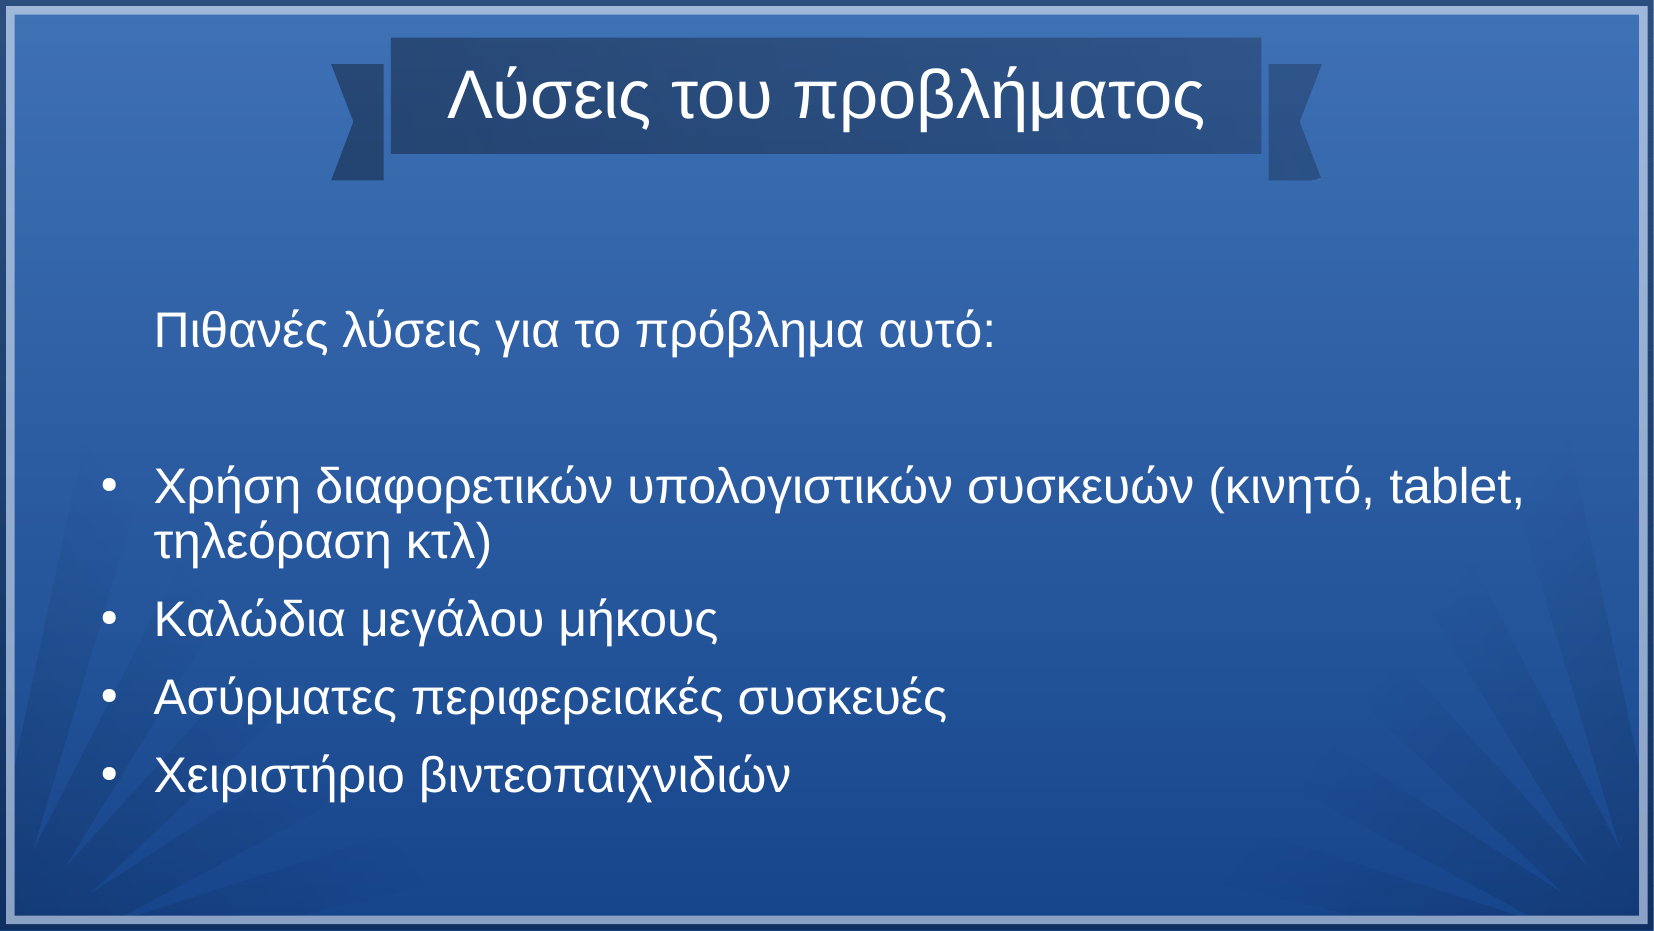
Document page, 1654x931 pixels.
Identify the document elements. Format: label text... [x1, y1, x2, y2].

title Λύσεις του προβλήματος [389, 35, 1264, 154]
list Πιθανές λύσεις για το πρόβλημα αυτό: Χρήση διαφορετικών υπολογιστικών συσκευών (κινητό, tablet, τηλεόραση κτλ) Καλώδια μεγάλου μήκους Ασύρματες περιφερειακές συσκευές Χειριστήριο βιντεοπαιχνιδιών [82, 224, 1571, 848]
